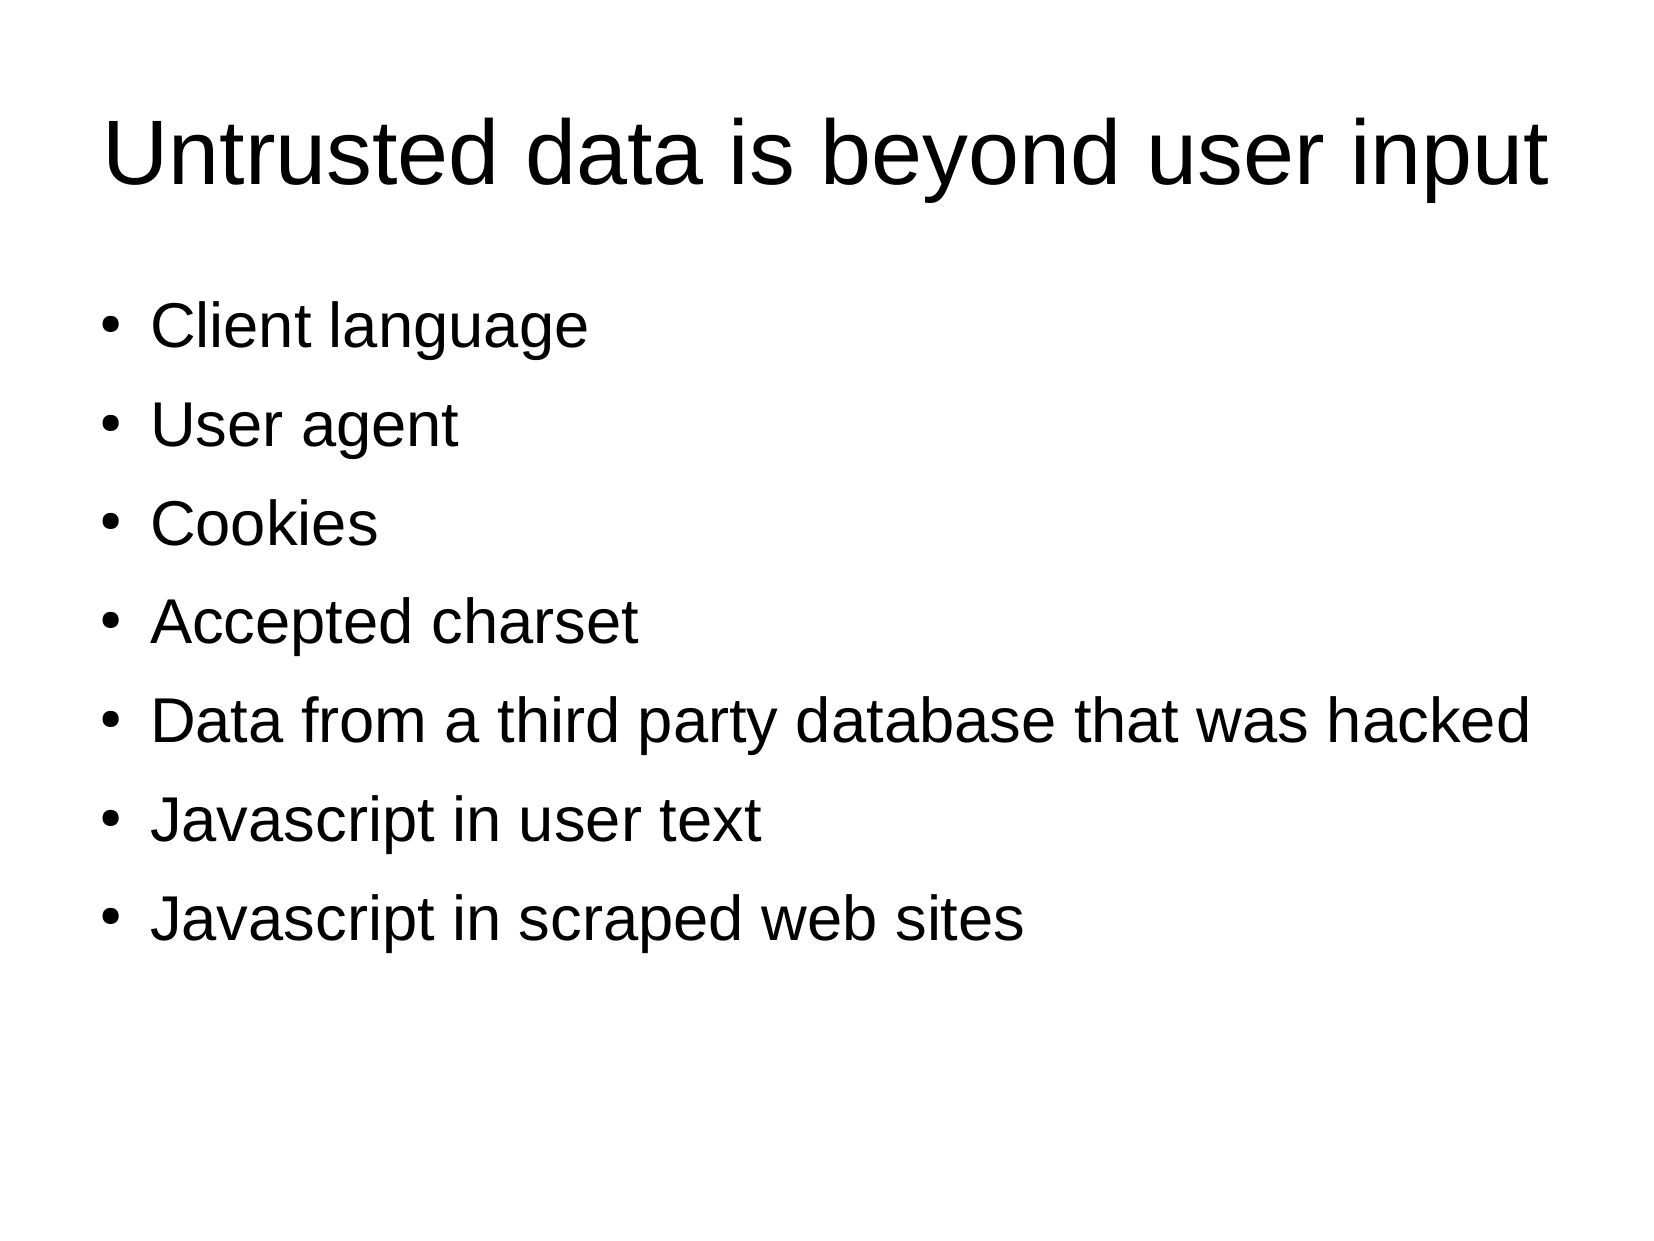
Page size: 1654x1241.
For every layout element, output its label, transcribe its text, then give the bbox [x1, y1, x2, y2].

list Client language User agent Cookies Accepted charset Data from a third party database that was hacked Javascript in user text Javascript in scraped web sites [82, 290, 1538, 1010]
title Untrusted data is beyond user input [82, 49, 1571, 257]
